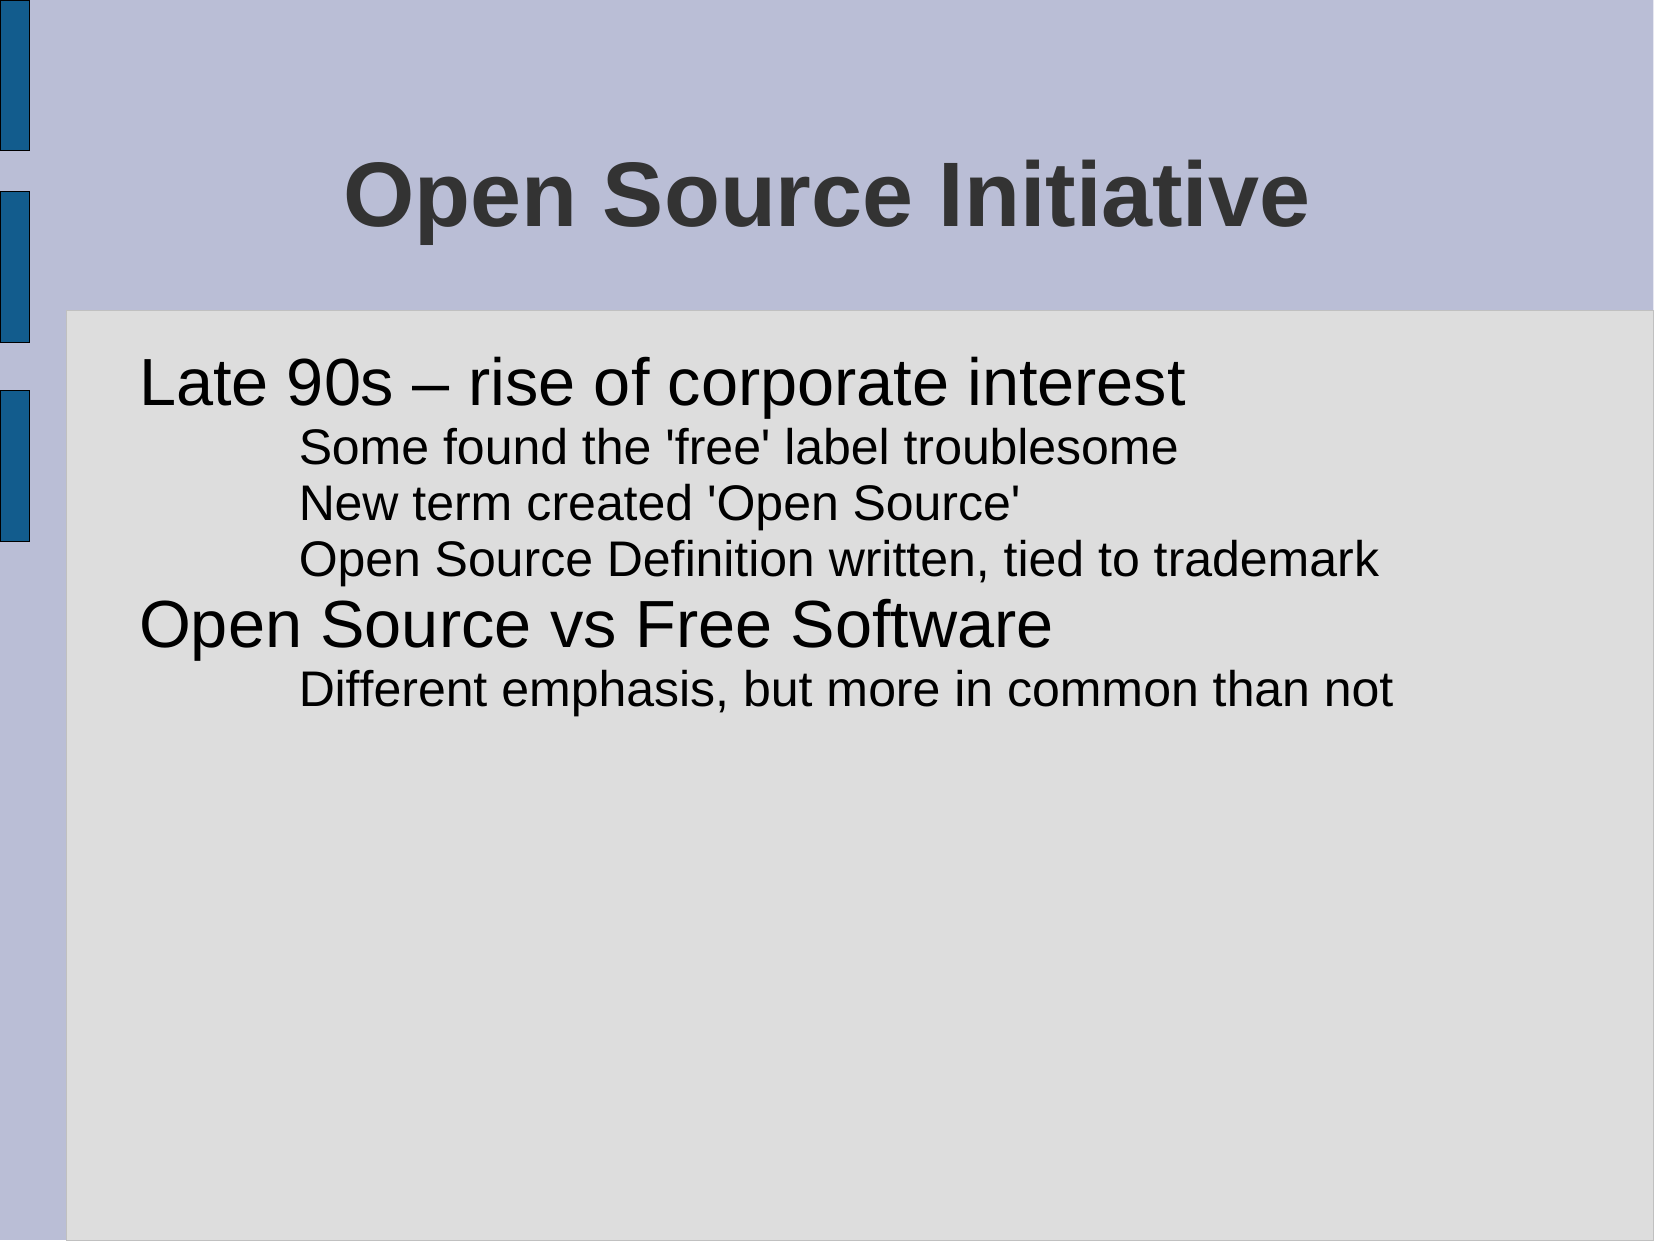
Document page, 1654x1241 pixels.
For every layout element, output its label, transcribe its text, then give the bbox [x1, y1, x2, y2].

list Late 90s – rise of corporate interest Some found the 'free' label troublesome New term created 'Open Source' Open Source Definition written, tied to trademark Open Source vs Free Software Different emphasis, but more in common than not [121, 344, 1534, 1112]
title Open Source Initiative [121, 98, 1534, 291]
